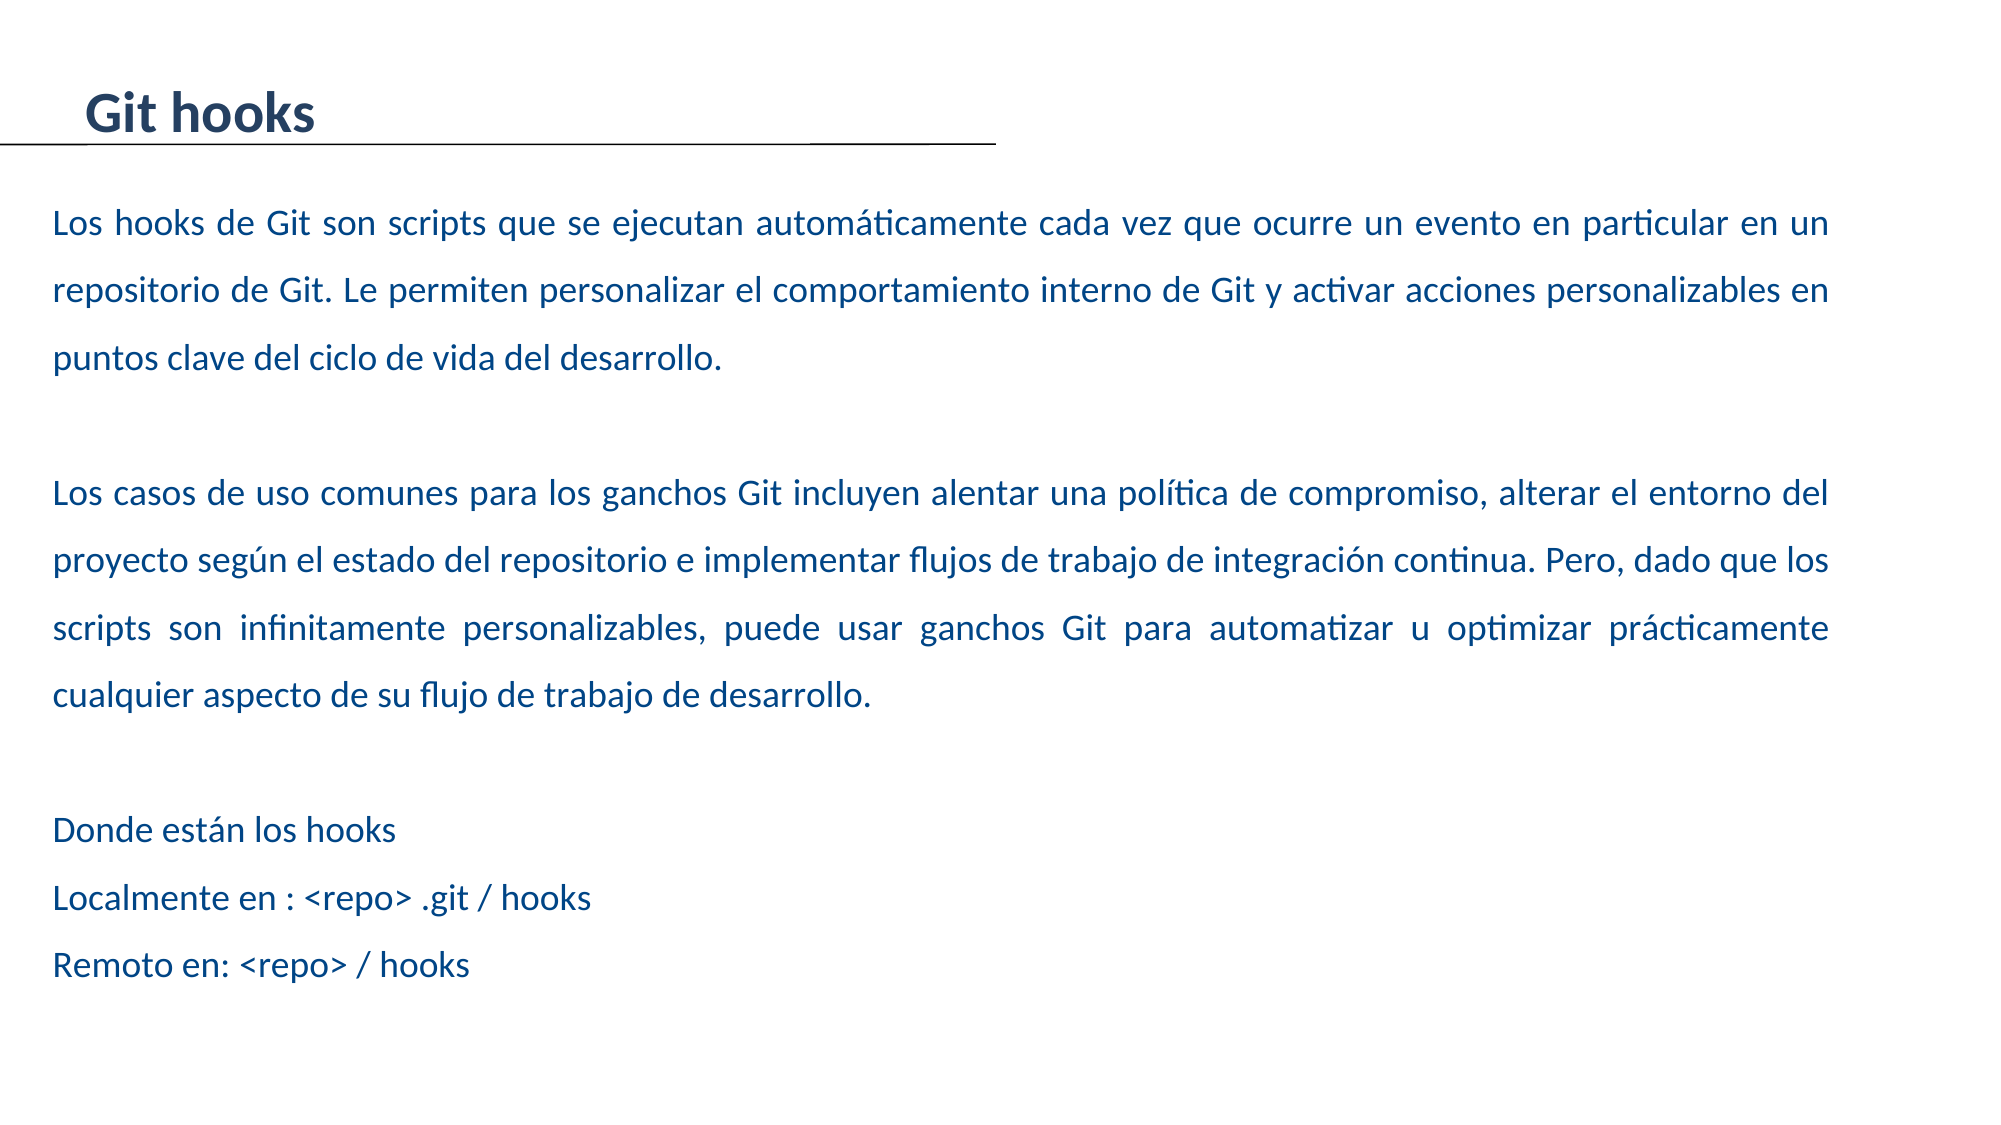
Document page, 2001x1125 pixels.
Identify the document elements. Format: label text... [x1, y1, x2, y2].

text_box Los hooks de Git son scripts que se ejecutan automáticamente cada vez que ocurre un evento en particular en un repositorio de Git. Le permiten personalizar el comportamiento interno de Git y activar acciones personalizables en puntos clave del ciclo de vida del desarrollo. Los casos de uso comunes para los ganchos Git incluyen alentar una política de compromiso, alterar el entorno del proyecto según el estado del repositorio e implementar flujos de trabajo de integración continua. Pero, dado que los scripts son infinitamente personalizables, puede usar ganchos Git para automatizar u optimizar prácticamente cualquier aspecto de su flujo de trabajo de desarrollo. Donde están los hooks Localmente en : <repo> .git / hooks Remoto en: <repo> / hooks [38, 167, 1847, 1001]
text_box Git hooks [70, 65, 1077, 152]
